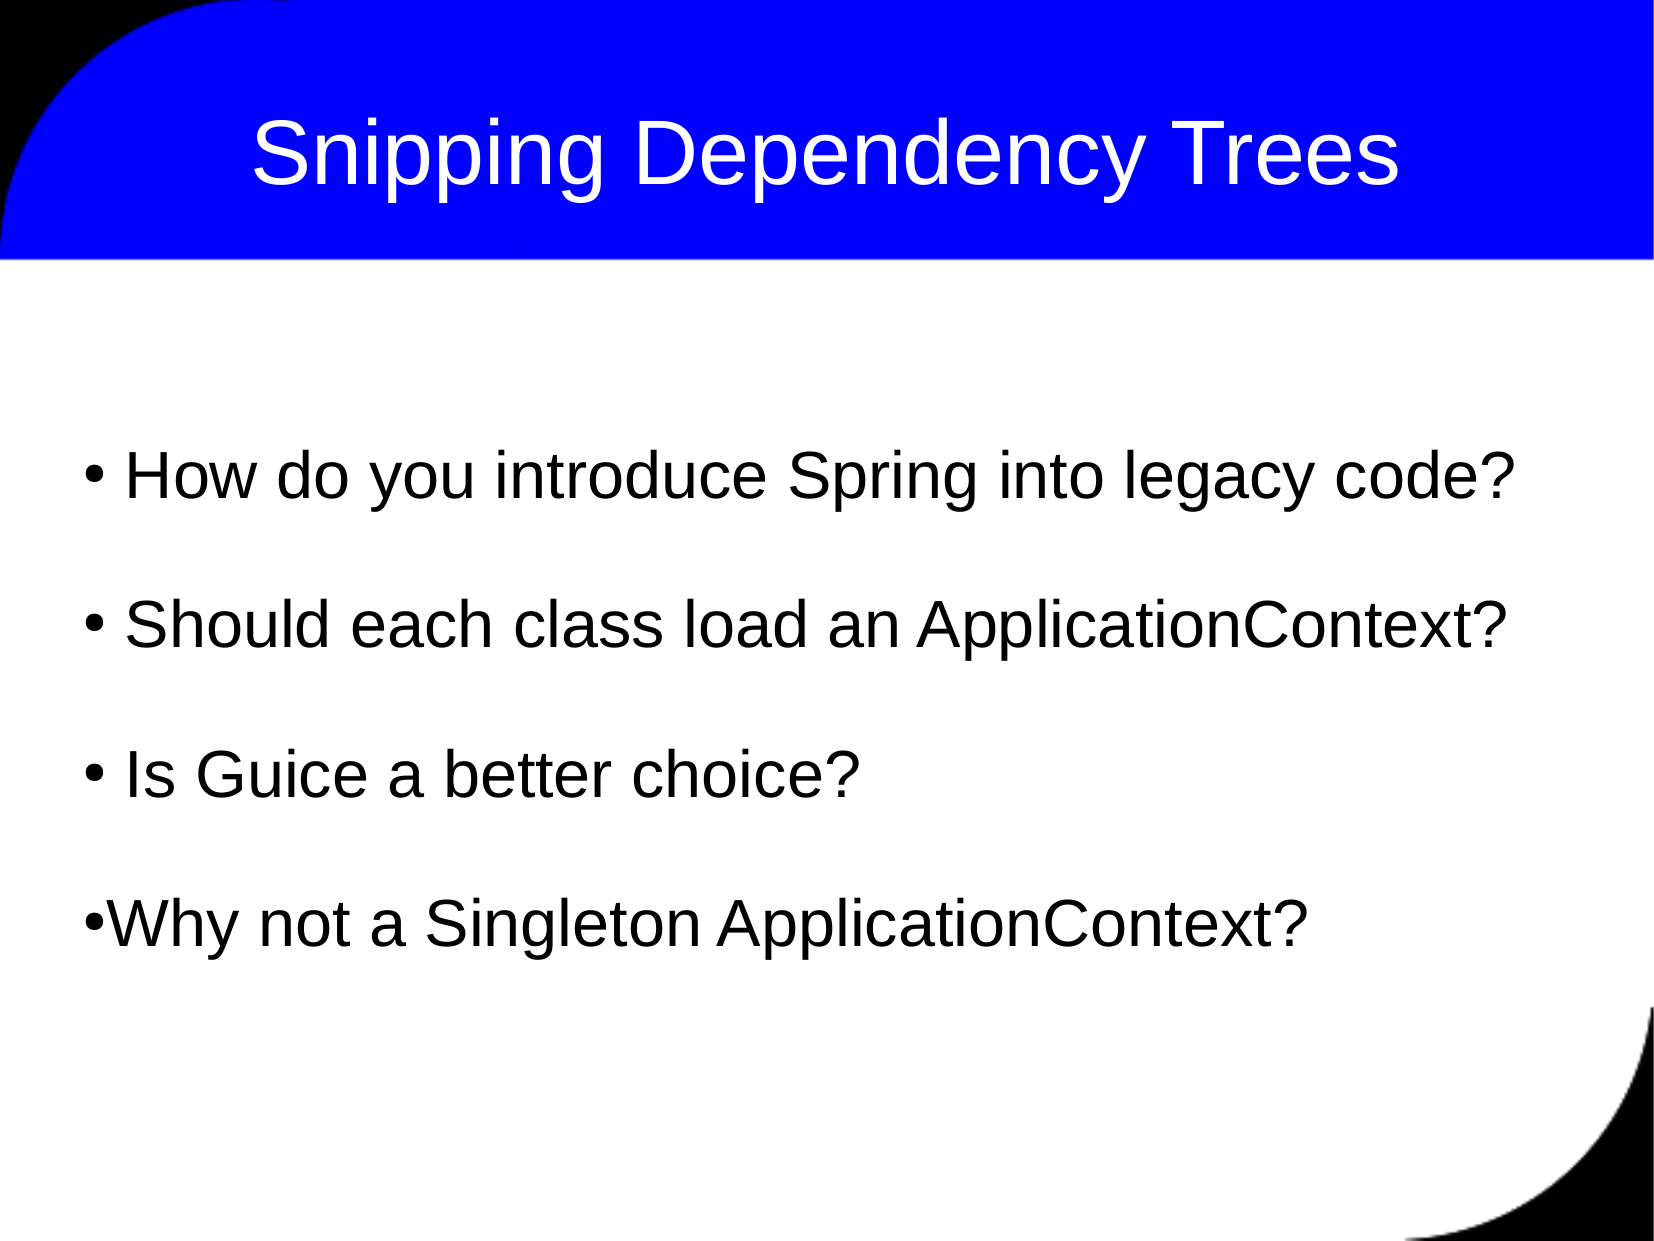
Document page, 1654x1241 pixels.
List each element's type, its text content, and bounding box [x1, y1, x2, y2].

subtitle How do you introduce Spring into legacy code? Should each class load an ApplicationContext? Is Guice a better choice? Why not a Singleton ApplicationContext? [82, 297, 1571, 1102]
title Snipping Dependency Trees [82, 56, 1571, 250]
picture [0, 0, 1654, 1241]
